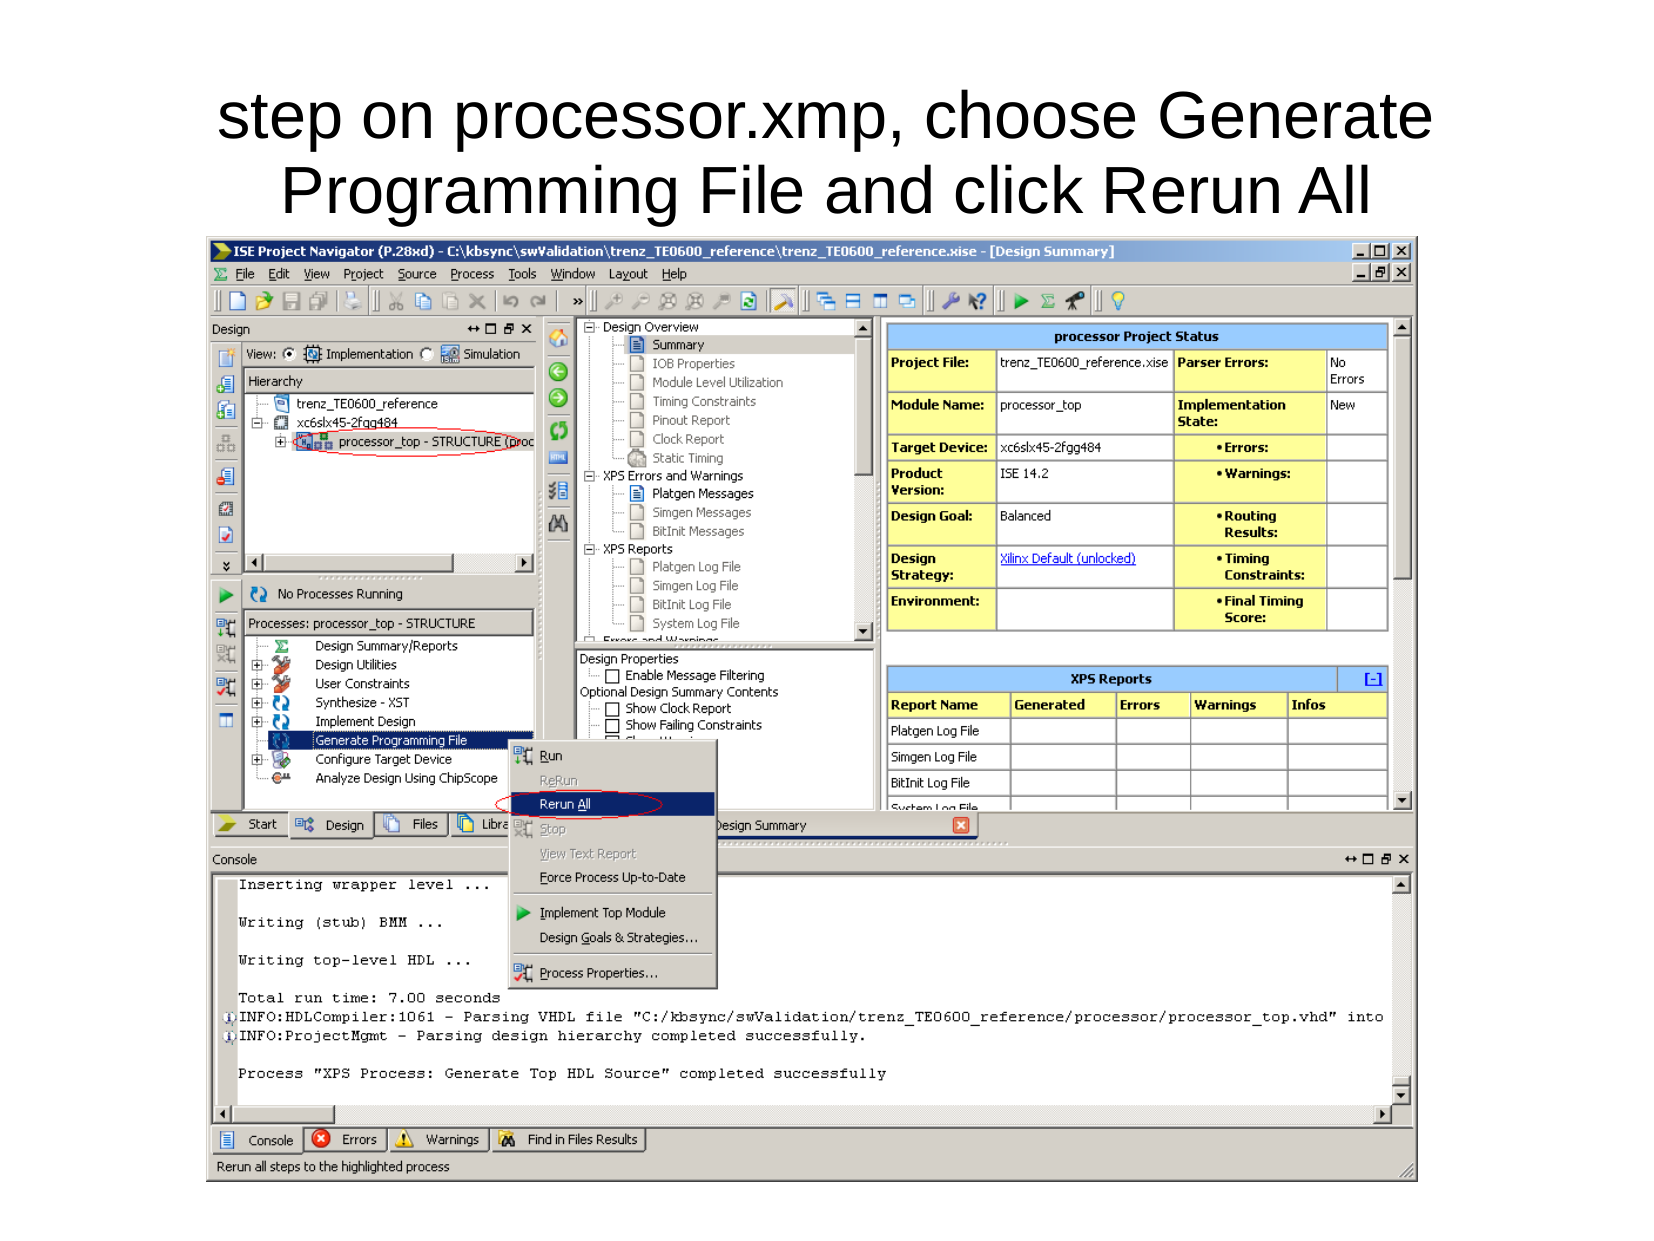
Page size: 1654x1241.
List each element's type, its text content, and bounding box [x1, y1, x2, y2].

title step on processor.xmp, choose Generate Programming File and click Rerun All [82, 49, 1571, 257]
picture [206, 236, 1418, 1182]
